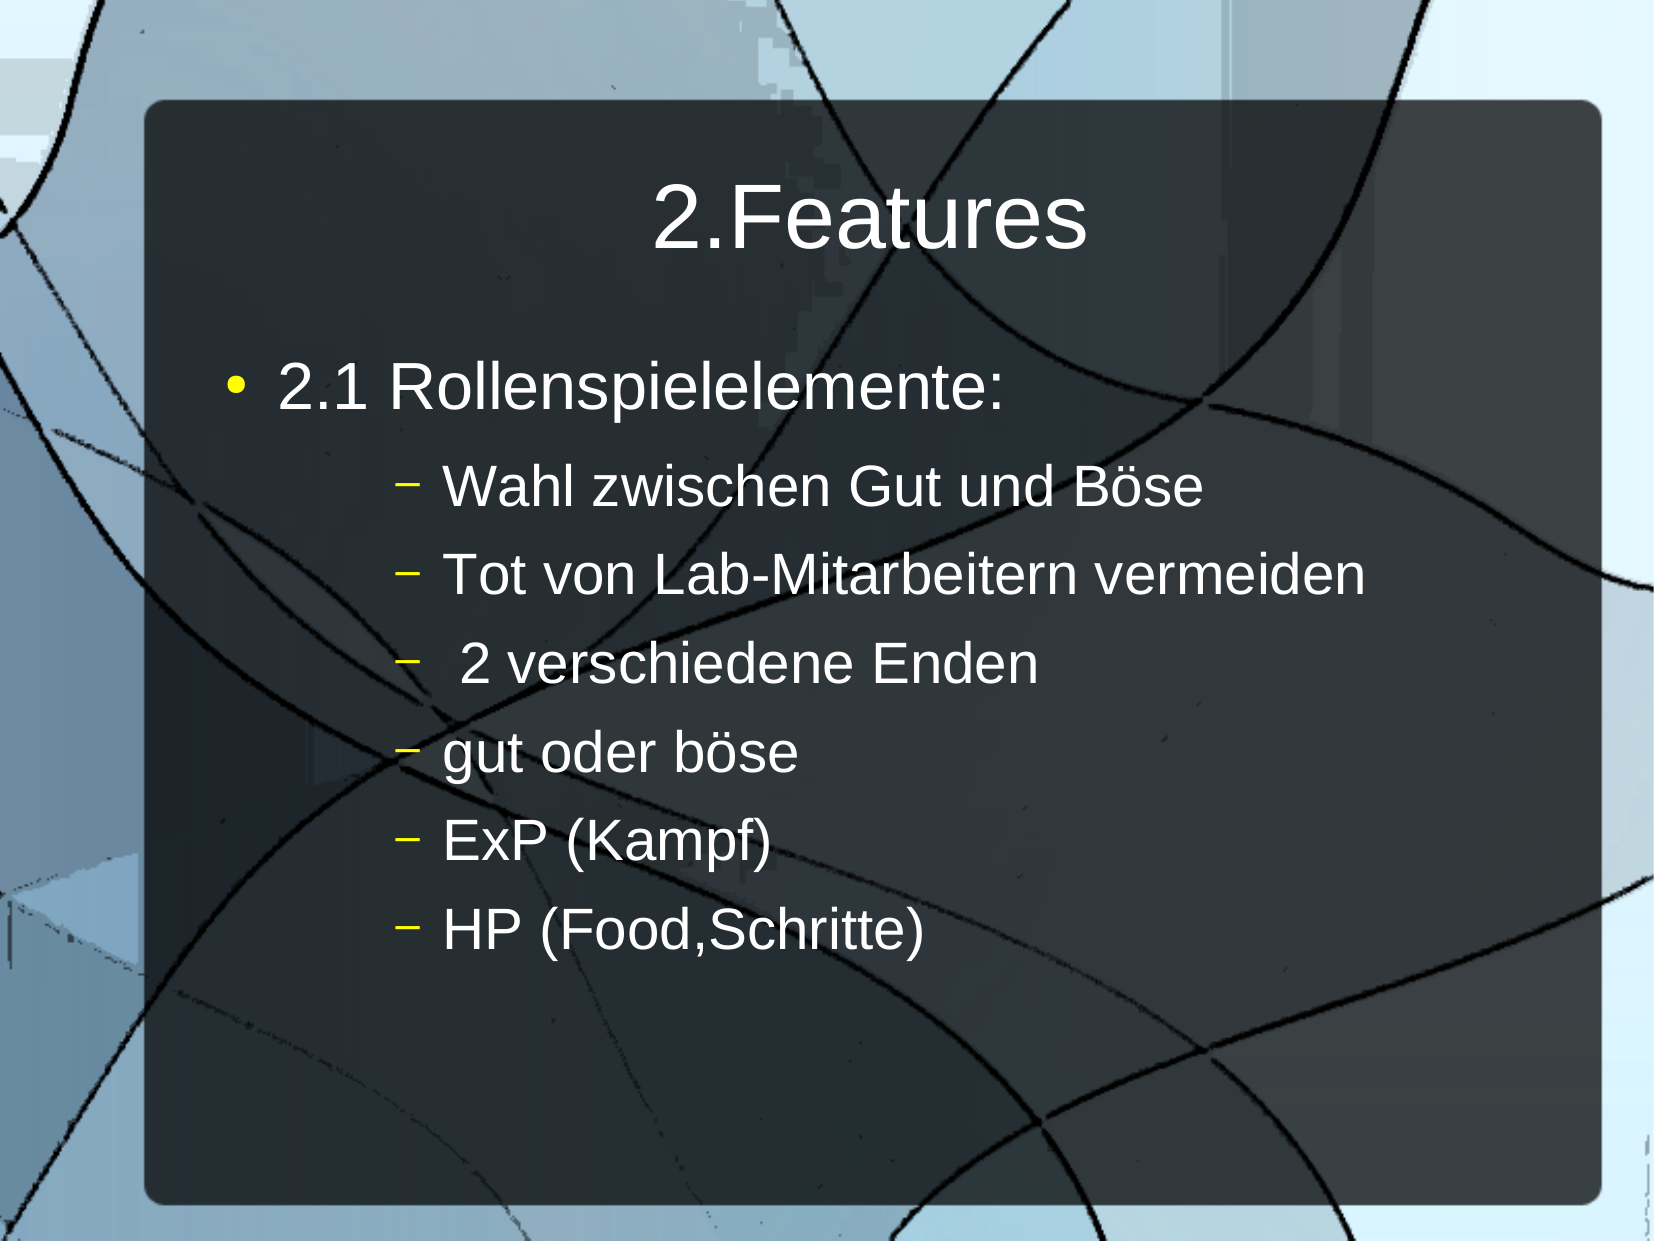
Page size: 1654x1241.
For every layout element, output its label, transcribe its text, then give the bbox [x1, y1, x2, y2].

title 2.Features [159, 108, 1583, 325]
list 2.1 Rollenspielelemente: Wahl zwischen Gut und Böse Tot von Lab-Mitarbeitern vermeiden 2 verschiedene Enden gut oder böse ExP (Kampf) HP (Food,Schritte) [206, 349, 1571, 1241]
picture [0, 0, 1654, 1241]
